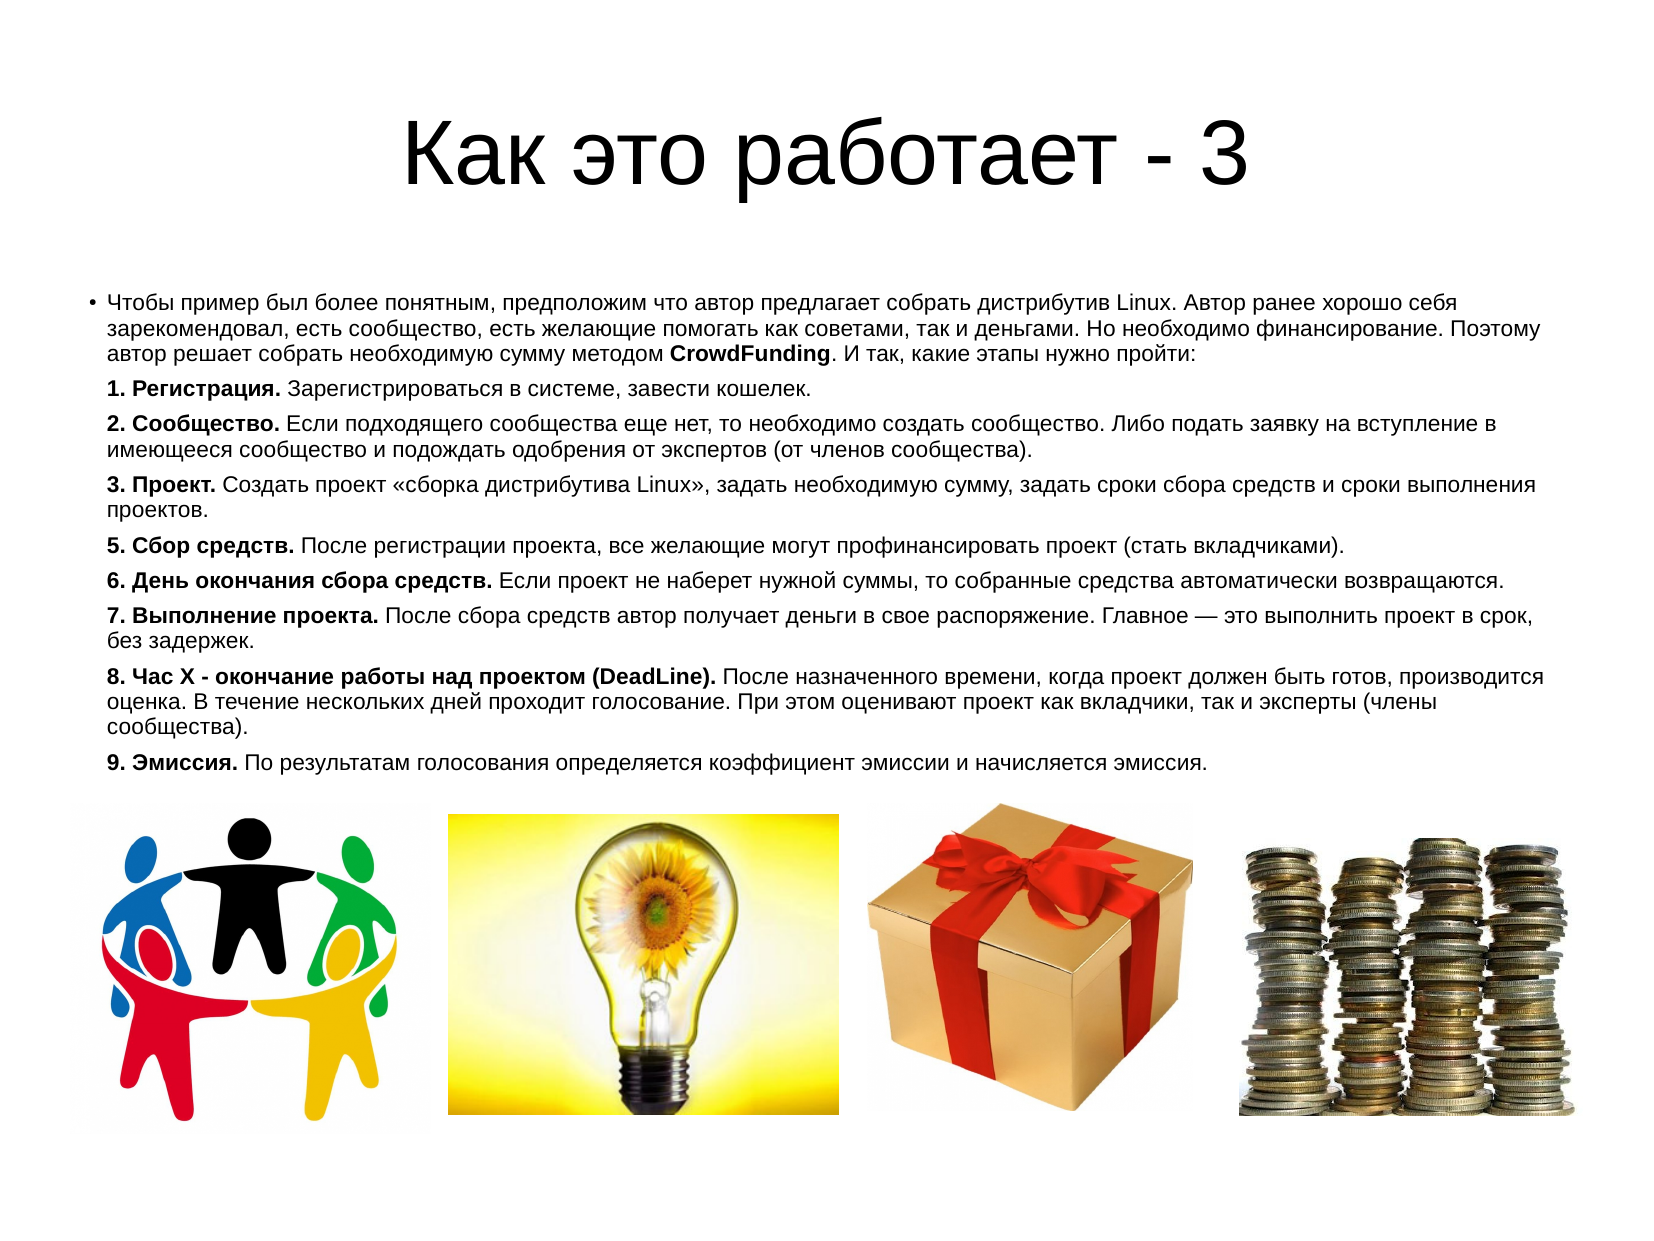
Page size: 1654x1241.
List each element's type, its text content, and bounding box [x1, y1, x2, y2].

title Как это работает - 3 [82, 49, 1571, 257]
picture [70, 803, 431, 1134]
picture [1239, 838, 1583, 1116]
picture [867, 803, 1193, 1111]
list Чтобы пример был более понятным, предположим что автор предлагает собрать дистрибутив Linux. Автор ранее хорошо себя зарекомендовал, есть сообщество, есть желающие помогать как советами, так и деньгами. Но необходимо финансирование. Поэтому автор решает собрать необходимую сумму методом CrowdFunding. И так, какие этапы нужно пройти: 1. Регистрация. Зарегистрироваться в системе, завести кошелек. 2. Сообщество. Если подходящего сообщества еще нет, то необходимо создать сообщество. Либо подать заявку на вступление в имеющееся сообщество и подождать одобрения от экспертов (от членов сообщества). 3. Проект. Создать проект «сборка дистрибутива Linux», задать необходимую сумму, задать сроки сбора средств и сроки выполнения проектов. 5. Сбор средств. После регистрации проекта, все желающие могут профинансировать проект (стать вкладчиками). 6. День окончания сбора средств. Если проект не наберет нужной суммы, то собранные средства автоматически возвращаются. 7. Выполнение проекта. После сбора средств автор получает деньги в свое распоряжение. Главное — это выполнить проект в срок, без задержек. 8. Час X - окончание работы над проектом (DeadLine). После назначенного времени, когда проект должен быть готов, производится оценка. В течение нескольких дней проходит голосование. При этом оценивают проект как вкладчики, так и эксперты (члены сообщества). 9. Эмиссия. По результатам голосования определяется коэффициент эмиссии и начисляется эмиссия. . [82, 290, 1571, 1010]
picture [448, 814, 839, 1115]
